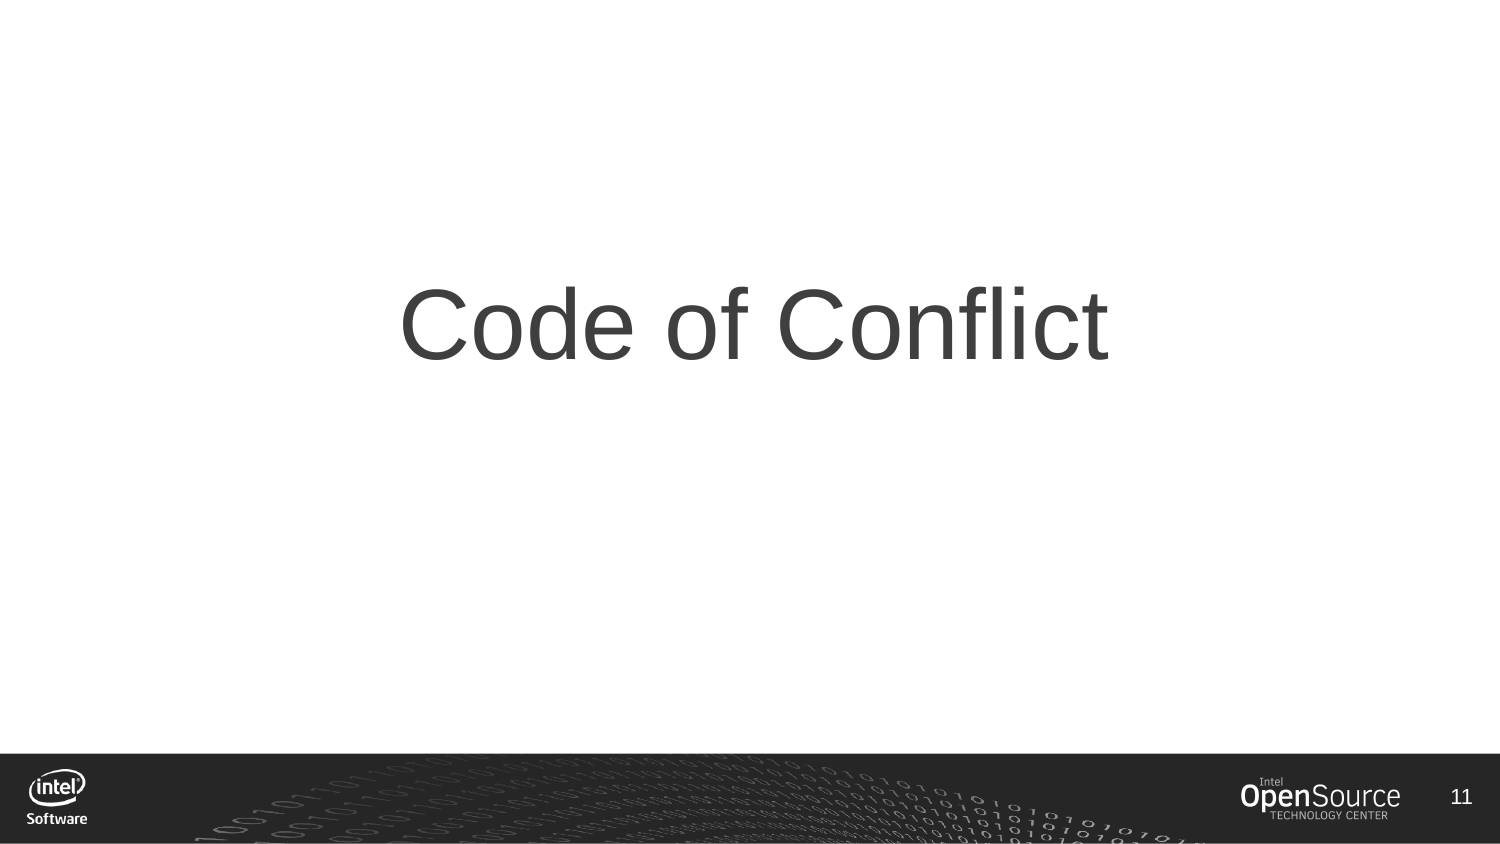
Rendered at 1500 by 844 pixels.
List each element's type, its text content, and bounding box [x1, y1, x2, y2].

picture [1220, 757, 1418, 839]
picture [27, 753, 87, 844]
title Code of Conflict [79, 259, 1430, 413]
